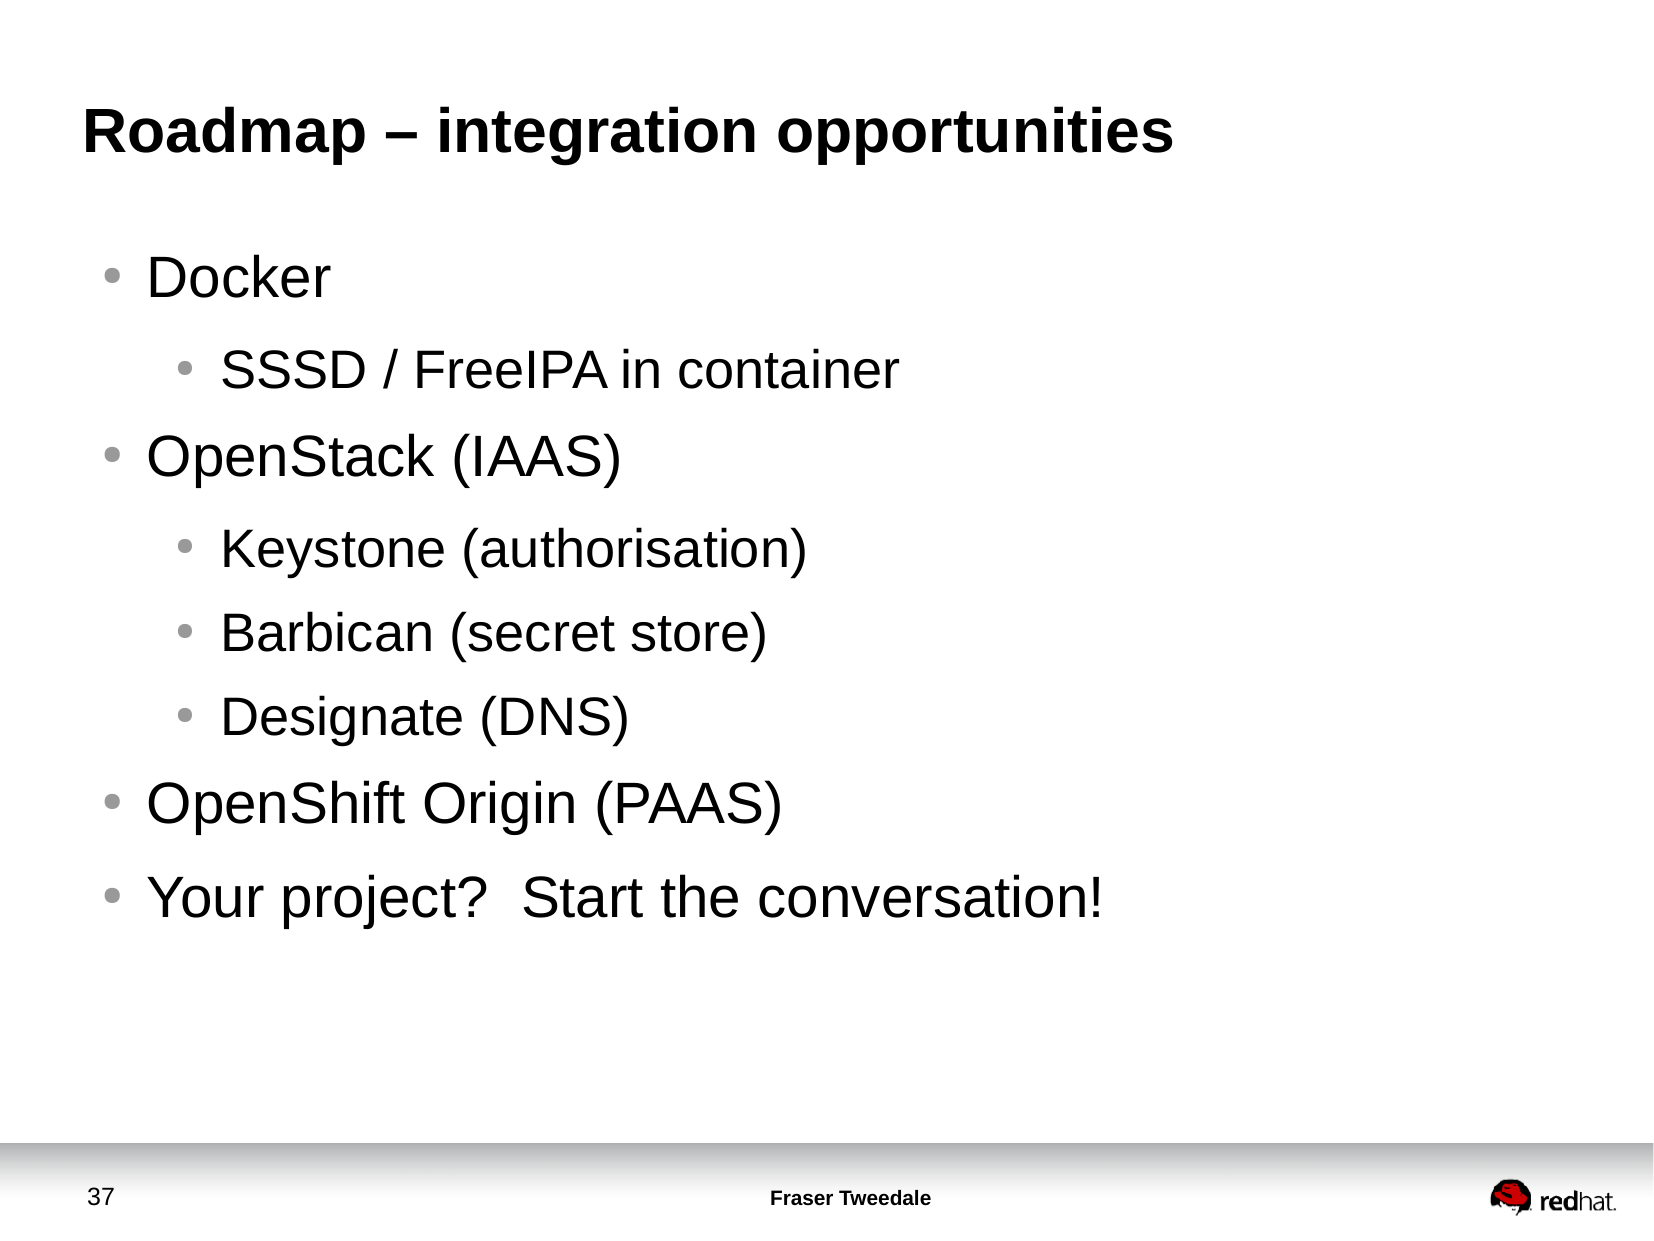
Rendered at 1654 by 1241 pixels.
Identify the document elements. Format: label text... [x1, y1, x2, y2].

title Roadmap – integration opportunities [82, 37, 1571, 226]
list Docker SSSD / FreeIPA in container OpenStack (IAAS) Keystone (authorisation) Barbican (secret store) Designate (DNS) OpenShift Origin (PAAS) Your project? Start the conversation! [86, 244, 1576, 1039]
picture [0, 1143, 1654, 1241]
